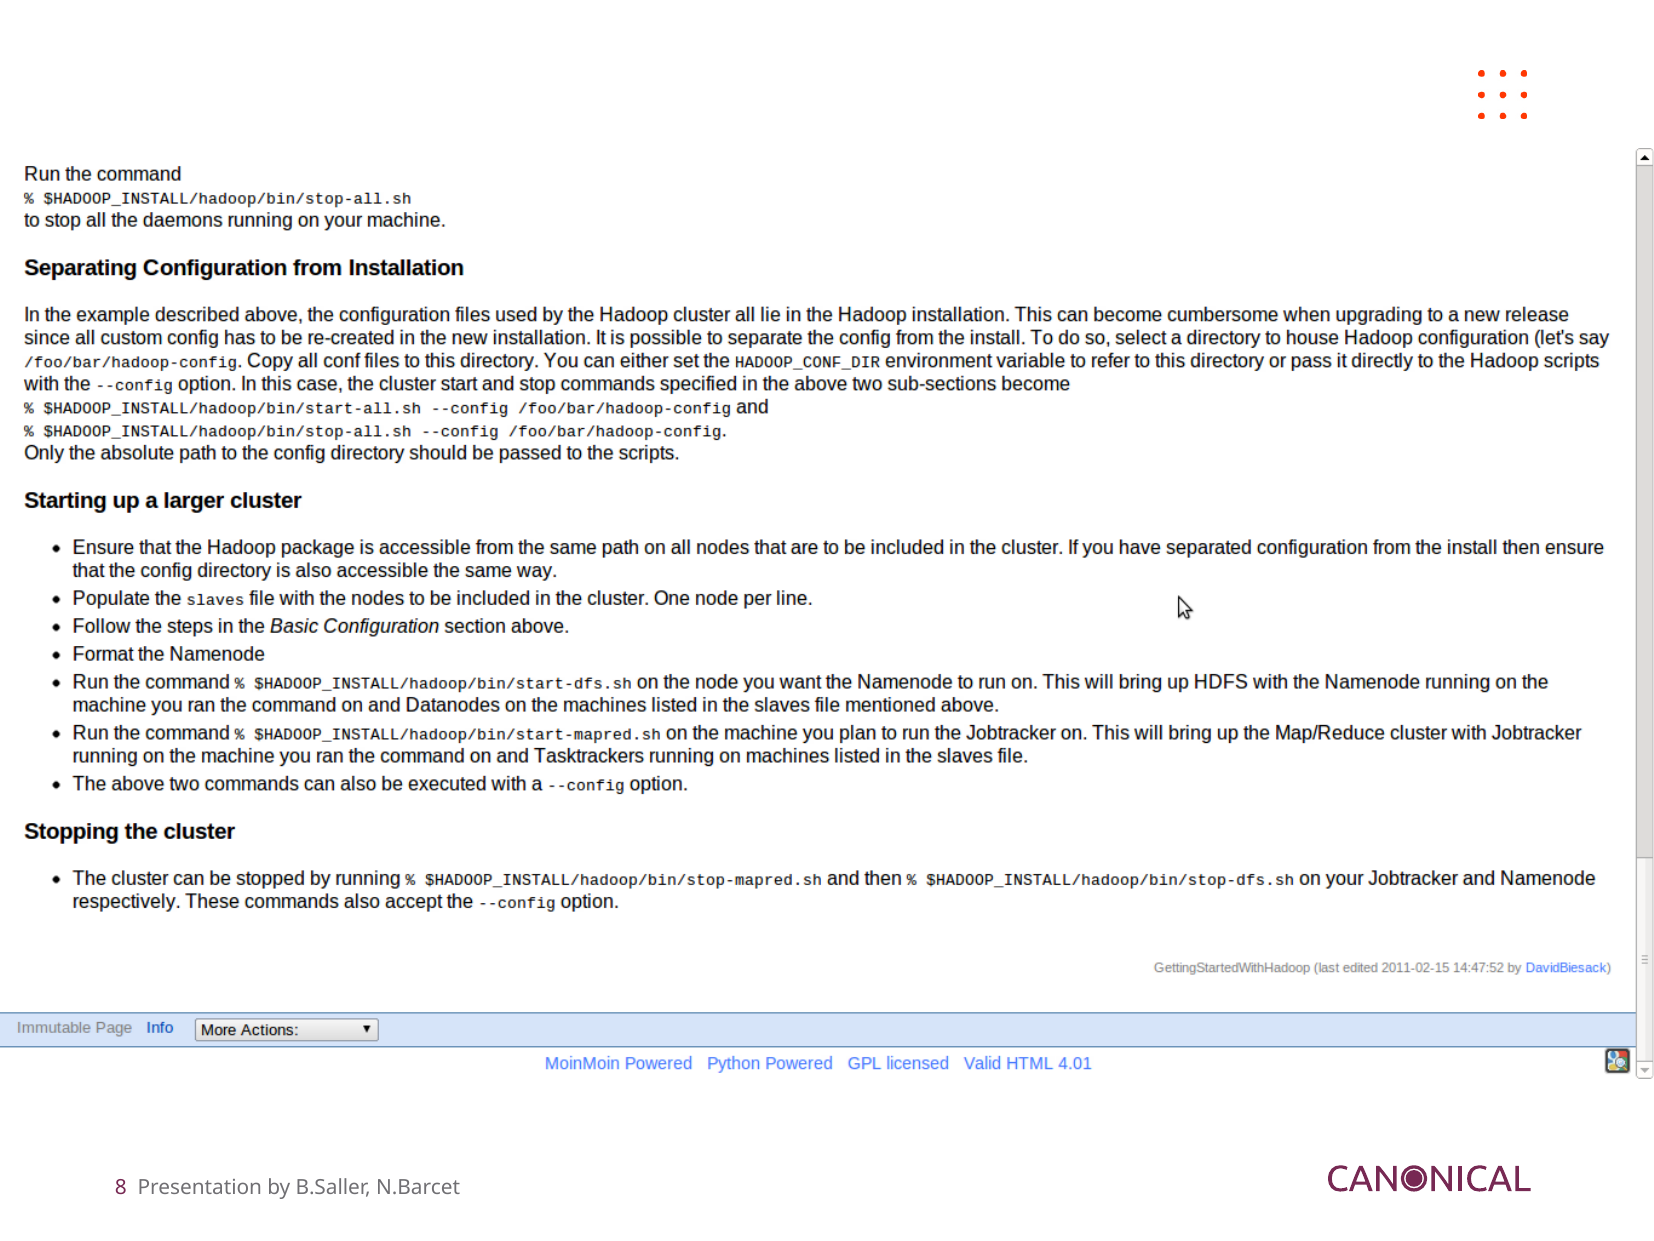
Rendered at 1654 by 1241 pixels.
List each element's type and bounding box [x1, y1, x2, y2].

picture [1478, 70, 1527, 119]
picture [0, 148, 1654, 1079]
